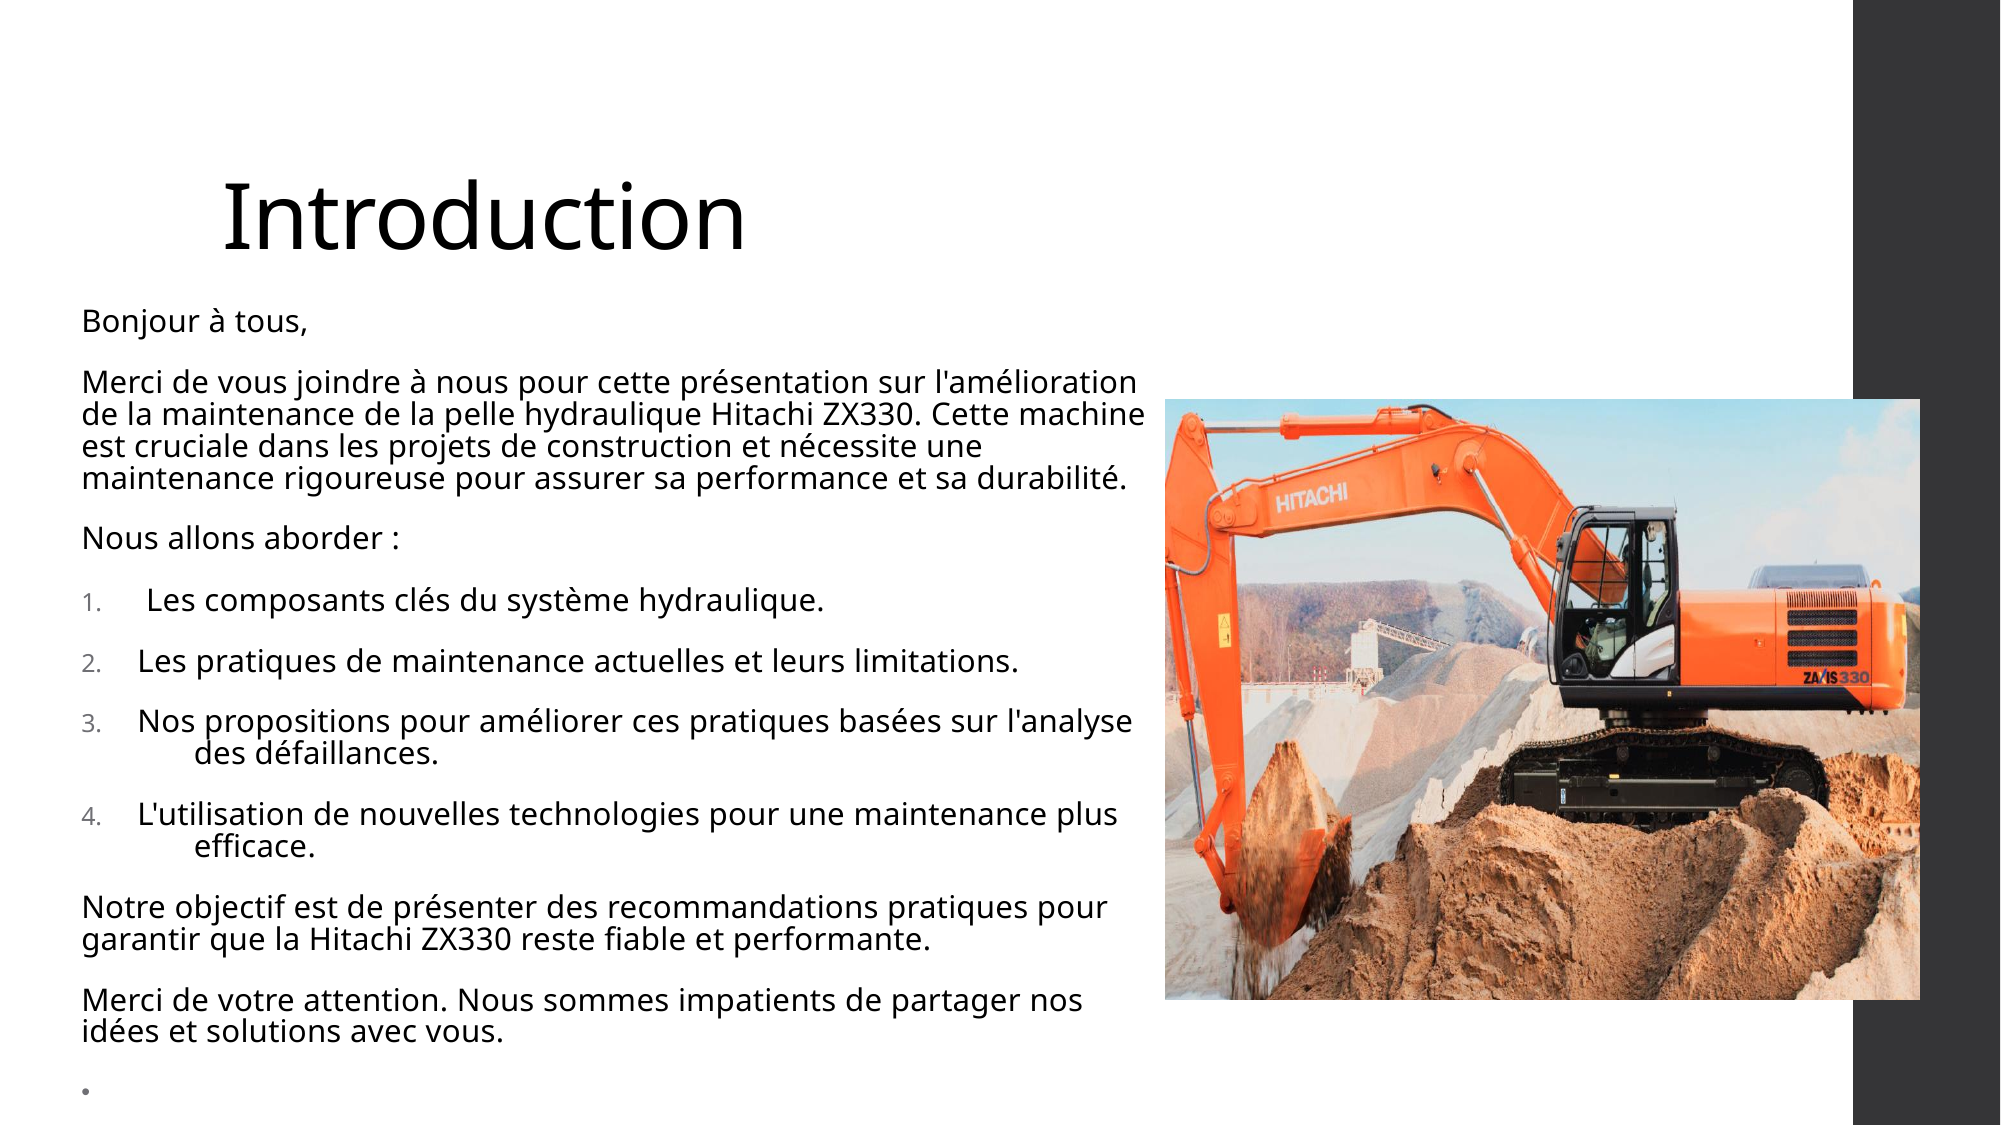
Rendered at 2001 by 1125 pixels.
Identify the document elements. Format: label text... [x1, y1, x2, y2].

list Bonjour à tous, Merci de vous joindre à nous pour cette présentation sur l'amélioration de la maintenance de la pelle hydraulique Hitachi ZX330. Cette machine est cruciale dans les projets de construction et nécessite une maintenance rigoureuse pour assurer sa performance et sa durabilité. Nous allons aborder : Les composants clés du système hydraulique. Les pratiques de maintenance actuelles et leurs limitations. Nos propositions pour améliorer ces pratiques basées sur l'analyse des défaillances. L'utilisation de nouvelles technologies pour une maintenance plus efficace. Notre objectif est de présenter des recommandations pratiques pour garantir que la Hitachi ZX330 reste fiable et performante. Merci de votre attention. Nous sommes impatients de partager nos idées et solutions avec vous. [66, 299, 1166, 1108]
picture [1165, 399, 1920, 1000]
title Introduction [206, 60, 1797, 278]
